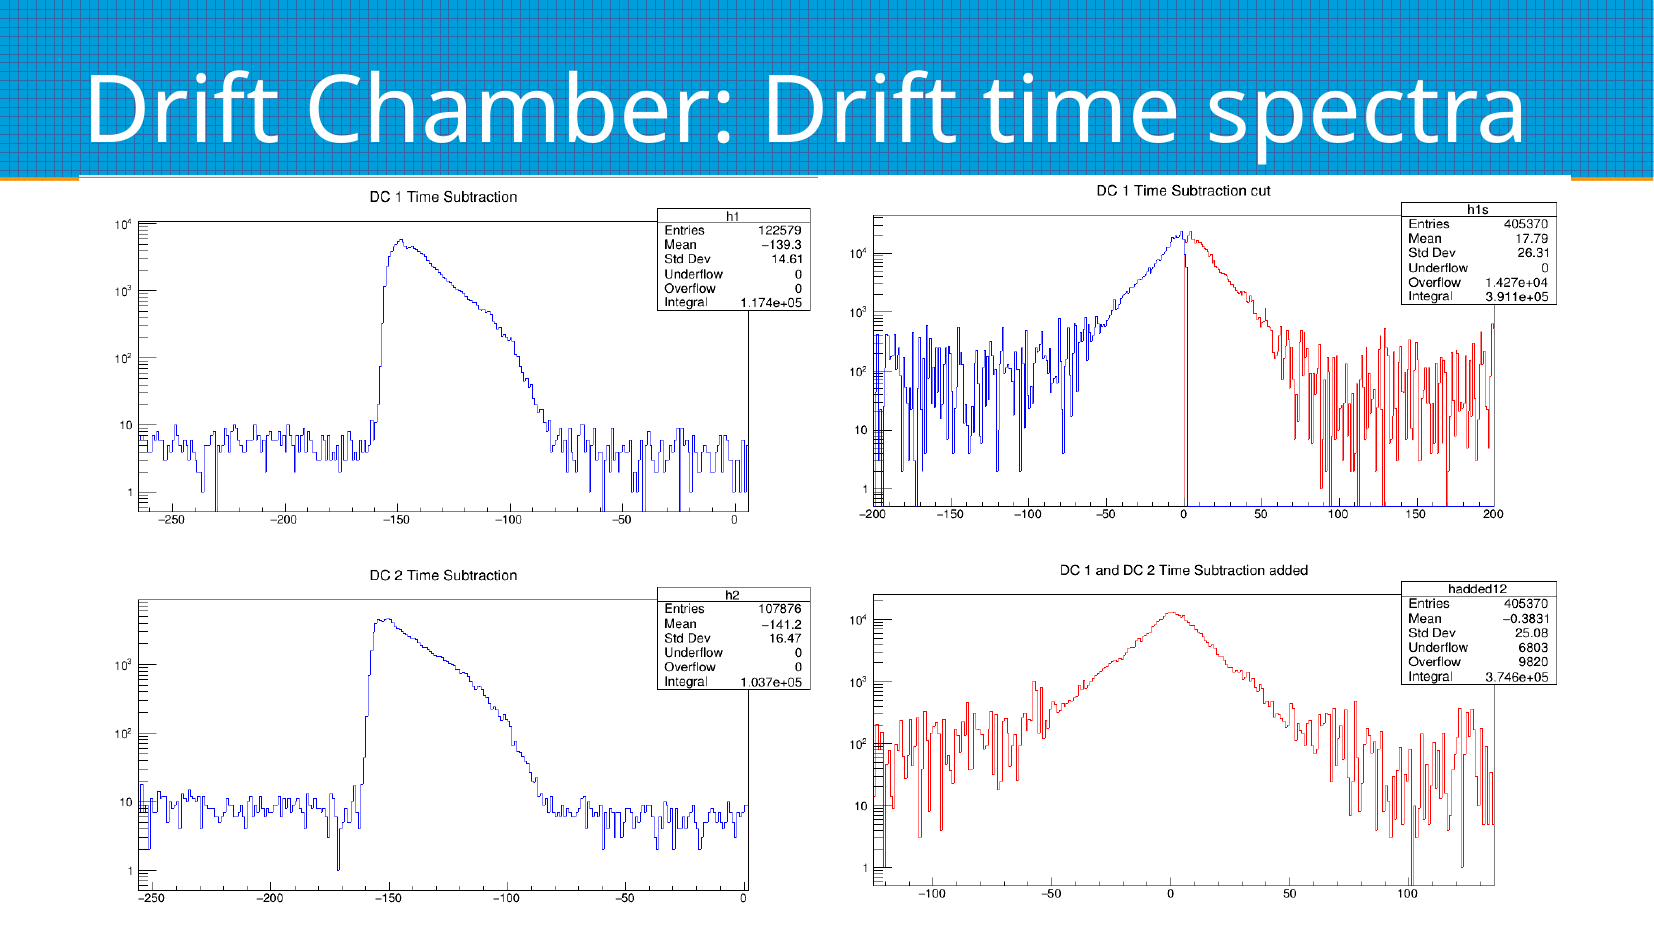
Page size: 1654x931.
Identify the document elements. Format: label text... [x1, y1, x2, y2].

picture [79, 176, 1571, 922]
title Drift Chamber: Drift time spectra [82, 14, 1571, 171]
